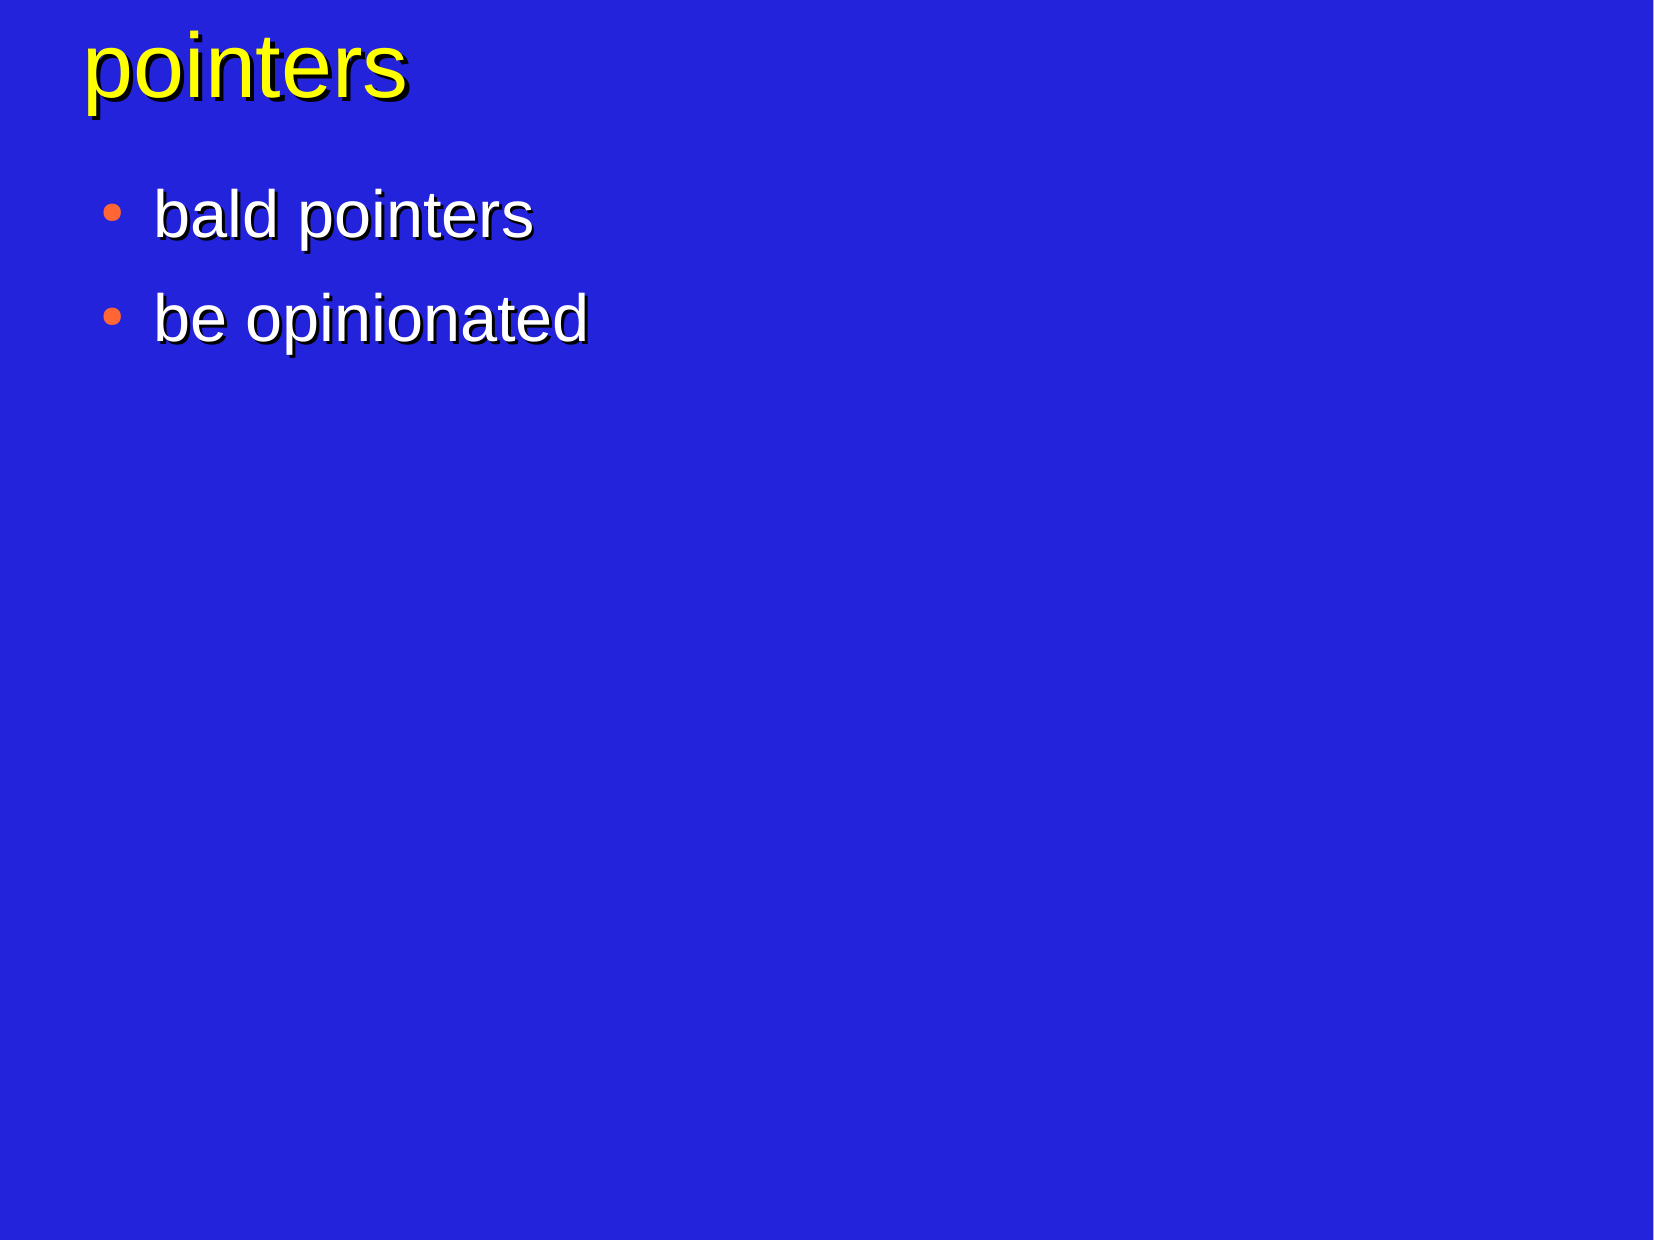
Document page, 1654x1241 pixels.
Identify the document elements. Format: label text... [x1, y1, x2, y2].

title pointers [82, 2, 1571, 130]
list bald pointers be opinionated [82, 177, 1571, 1182]
